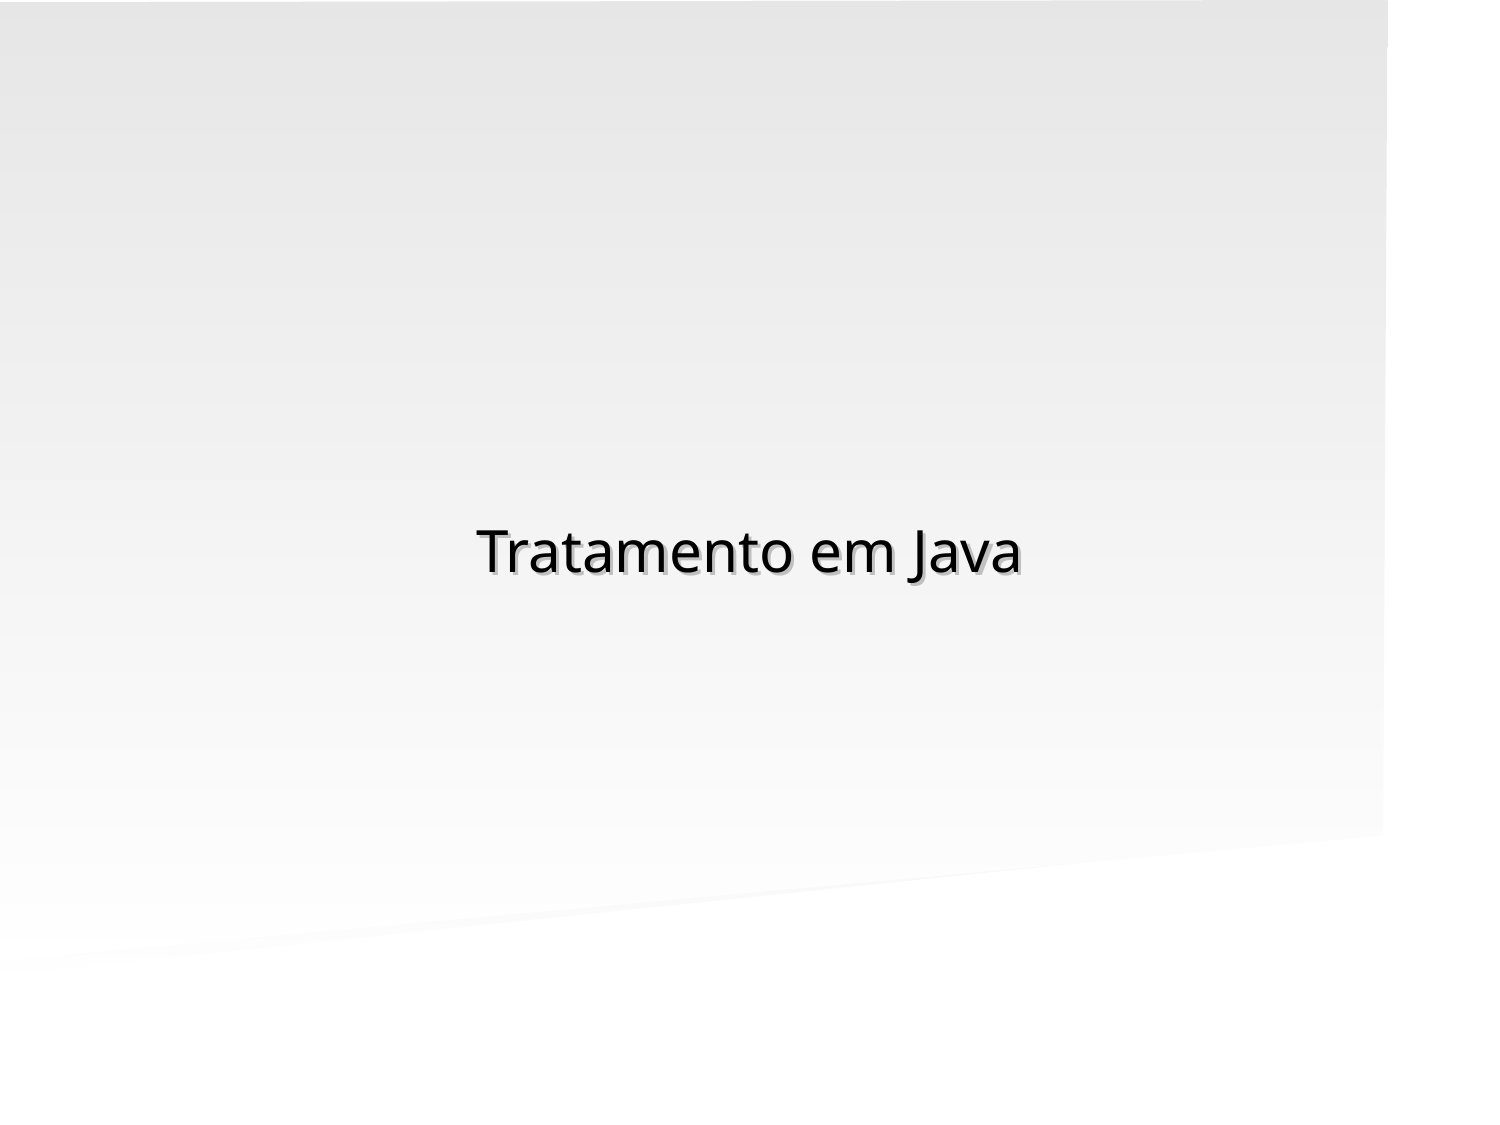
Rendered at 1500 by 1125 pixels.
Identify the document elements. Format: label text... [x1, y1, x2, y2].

title Tratamento em Java [112, 506, 1388, 592]
